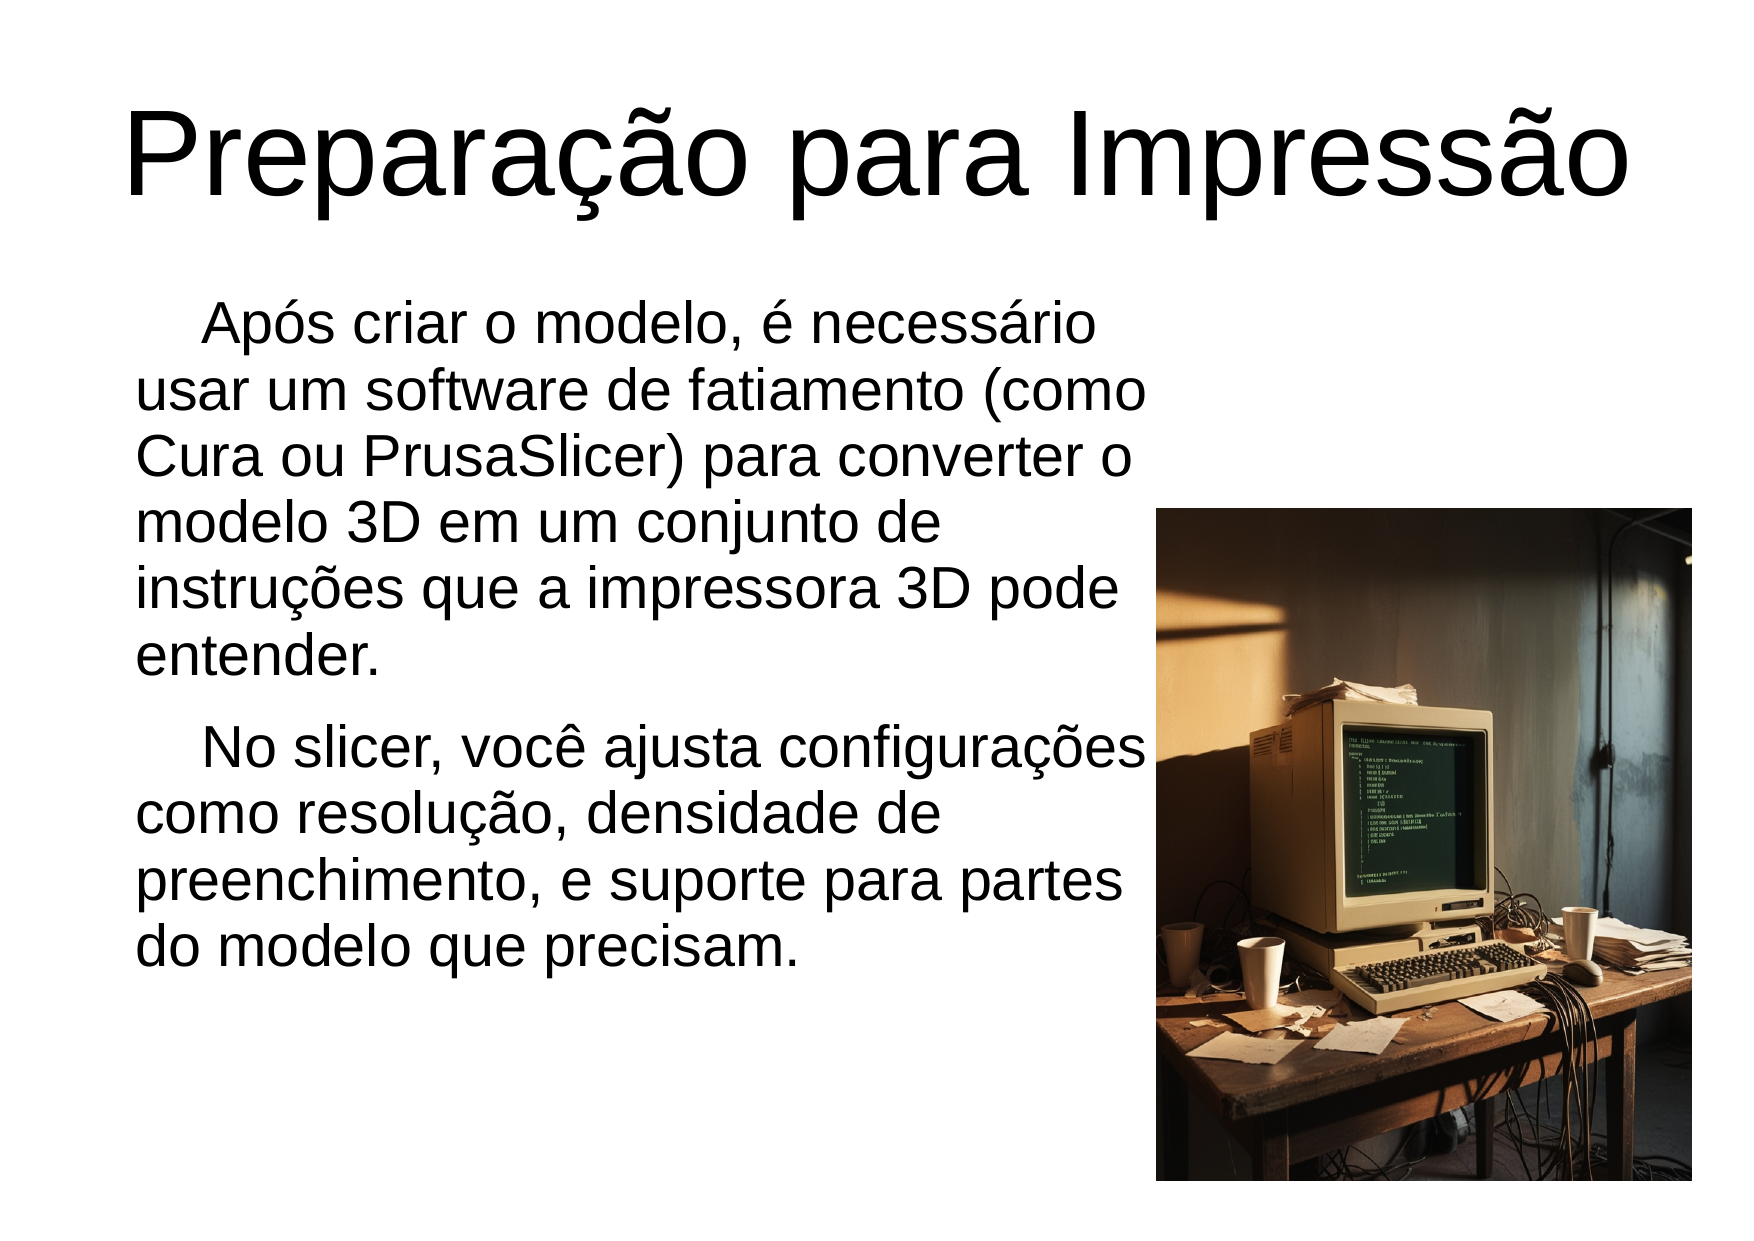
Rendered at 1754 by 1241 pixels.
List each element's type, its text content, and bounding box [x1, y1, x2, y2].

title Preparação para Impressão [87, 0, 1667, 347]
picture [1156, 508, 1692, 1182]
list Após criar o modelo, é necessário usar um software de fatiamento (como Cura ou PrusaSlicer) para converter o modelo 3D em um conjunto de instruções que a impressora 3D pode entender. No slicer, você ajusta configurações como resolução, densidade de preenchimento, e suporte para partes do modelo que precisam. [87, 290, 1159, 1010]
